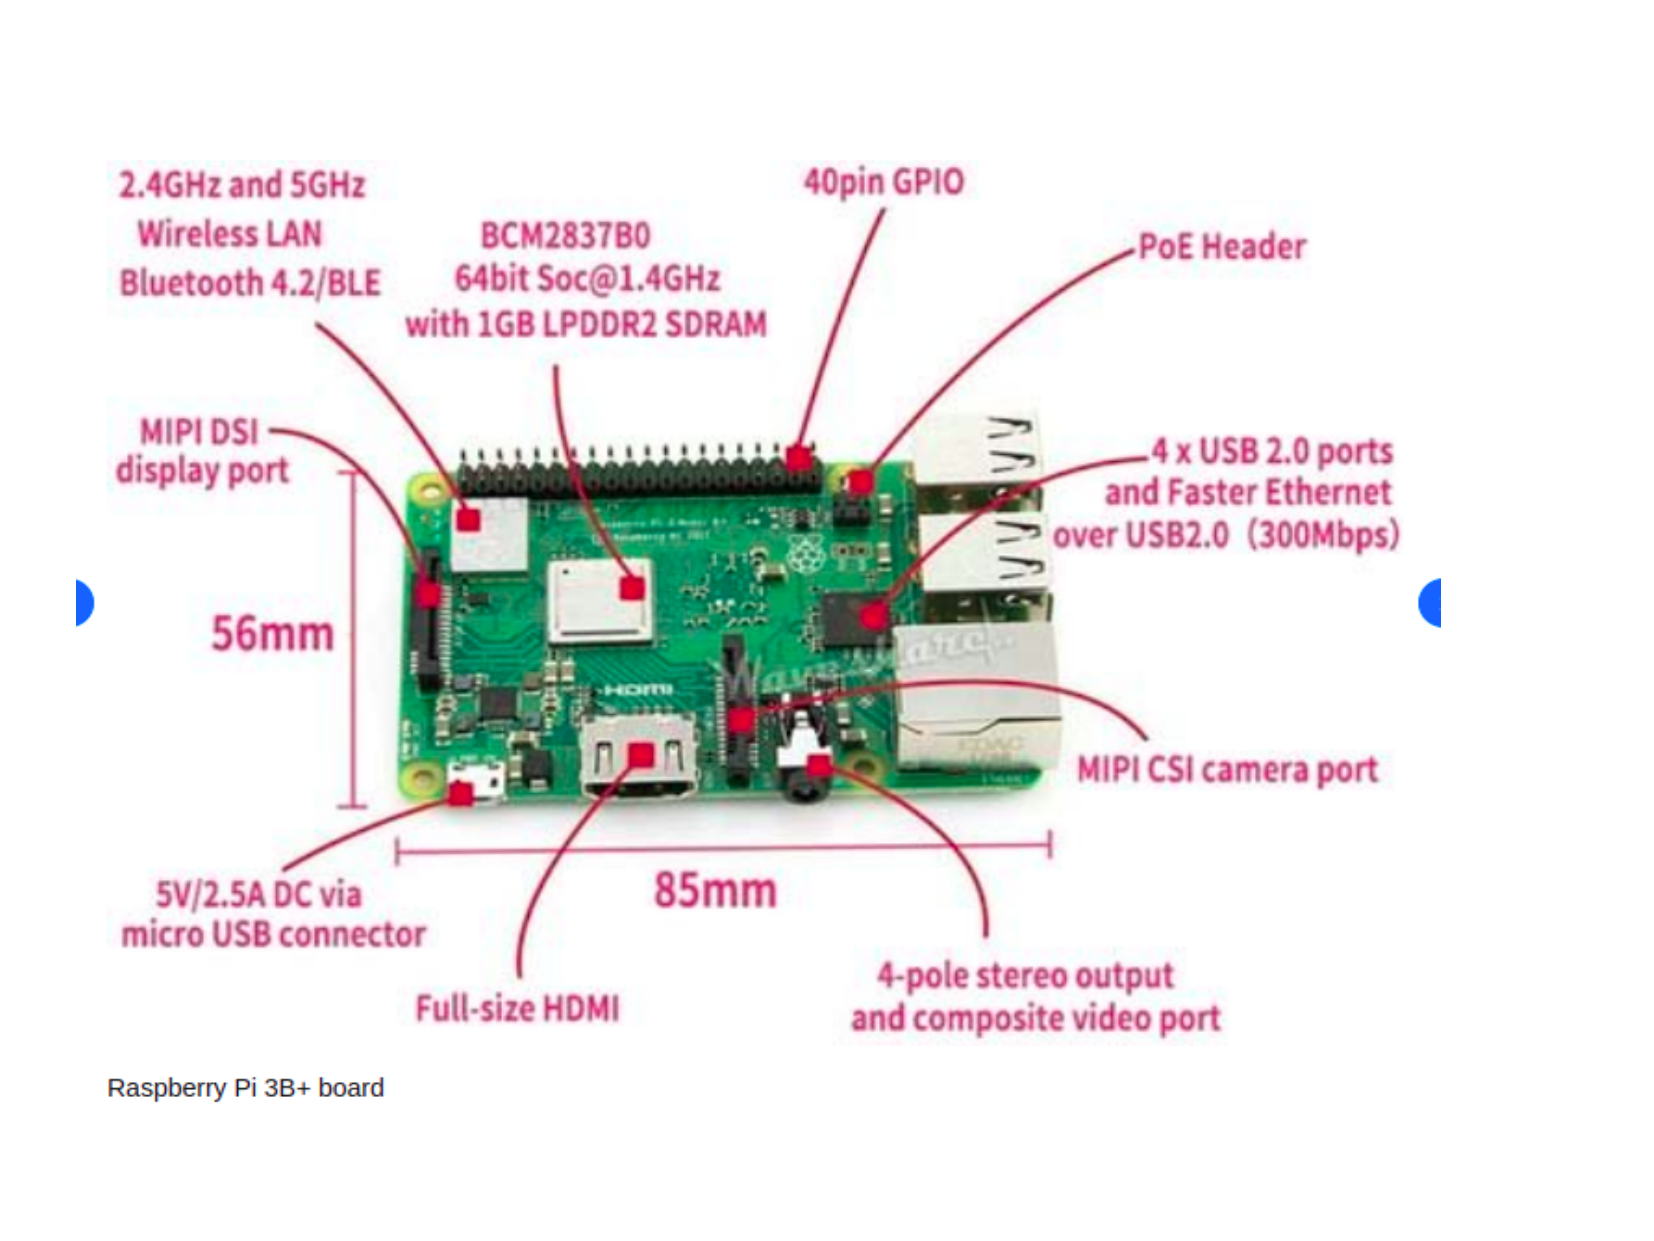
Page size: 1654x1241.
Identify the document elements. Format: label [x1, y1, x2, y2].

picture [76, 129, 1441, 1111]
